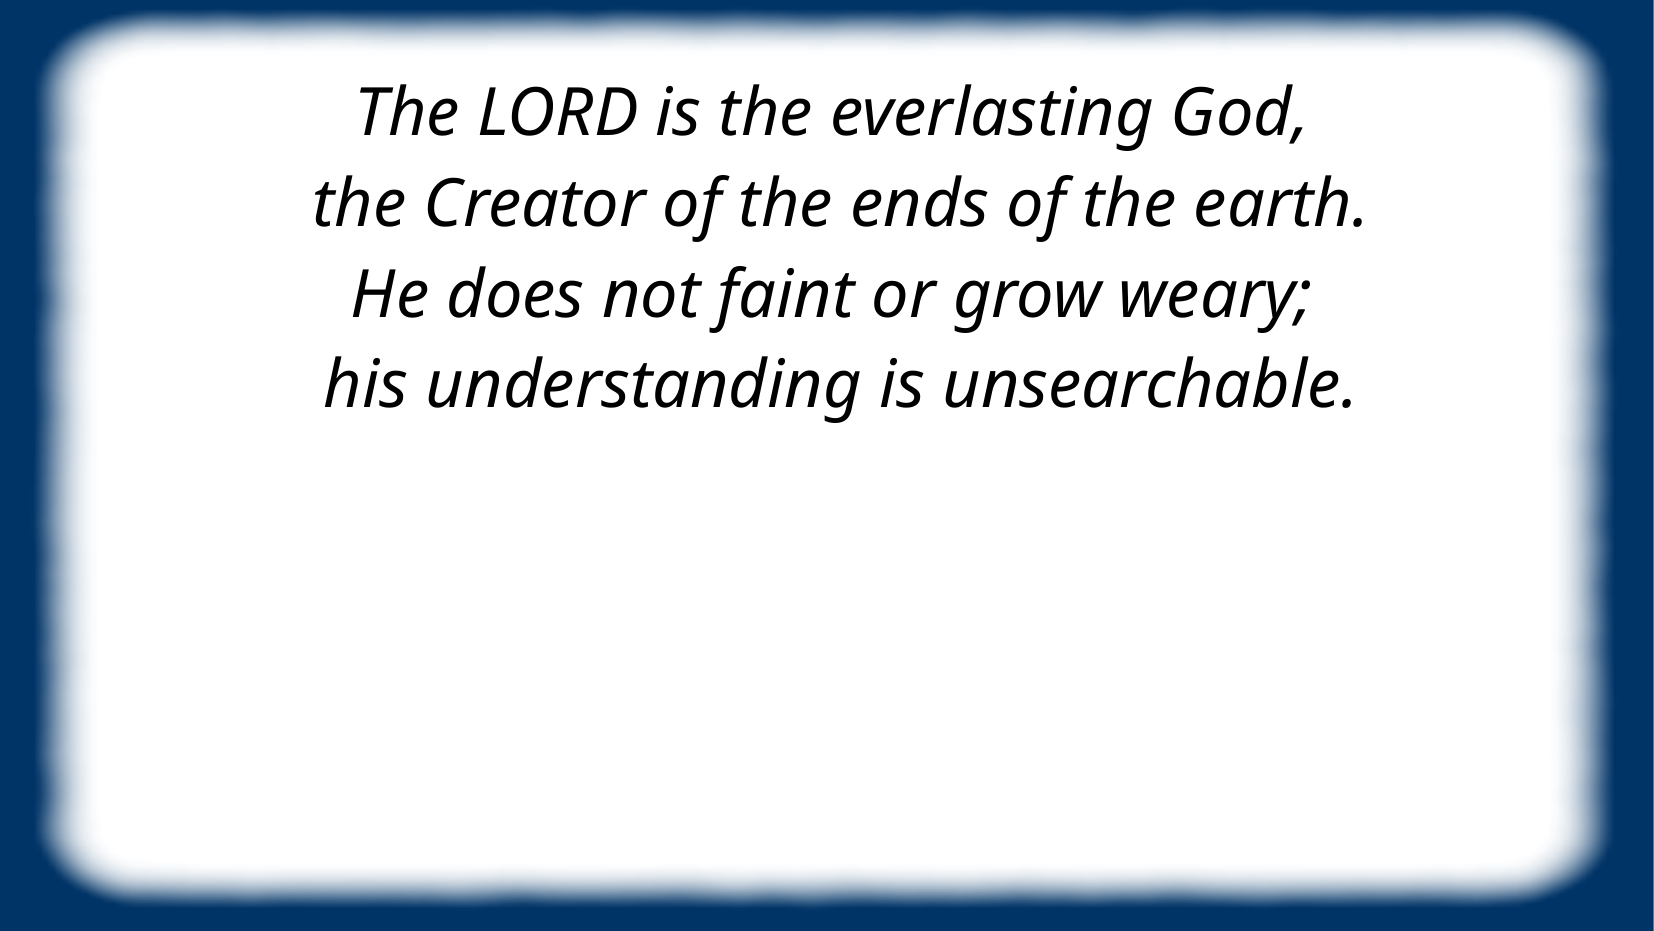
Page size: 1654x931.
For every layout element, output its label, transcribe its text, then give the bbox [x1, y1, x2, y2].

text_box The LORD is the everlasting God, the Creator of the ends of the earth. He does not faint or grow weary; his understanding is unsearchable. [105, 56, 1561, 427]
picture [0, 0, 1654, 931]
